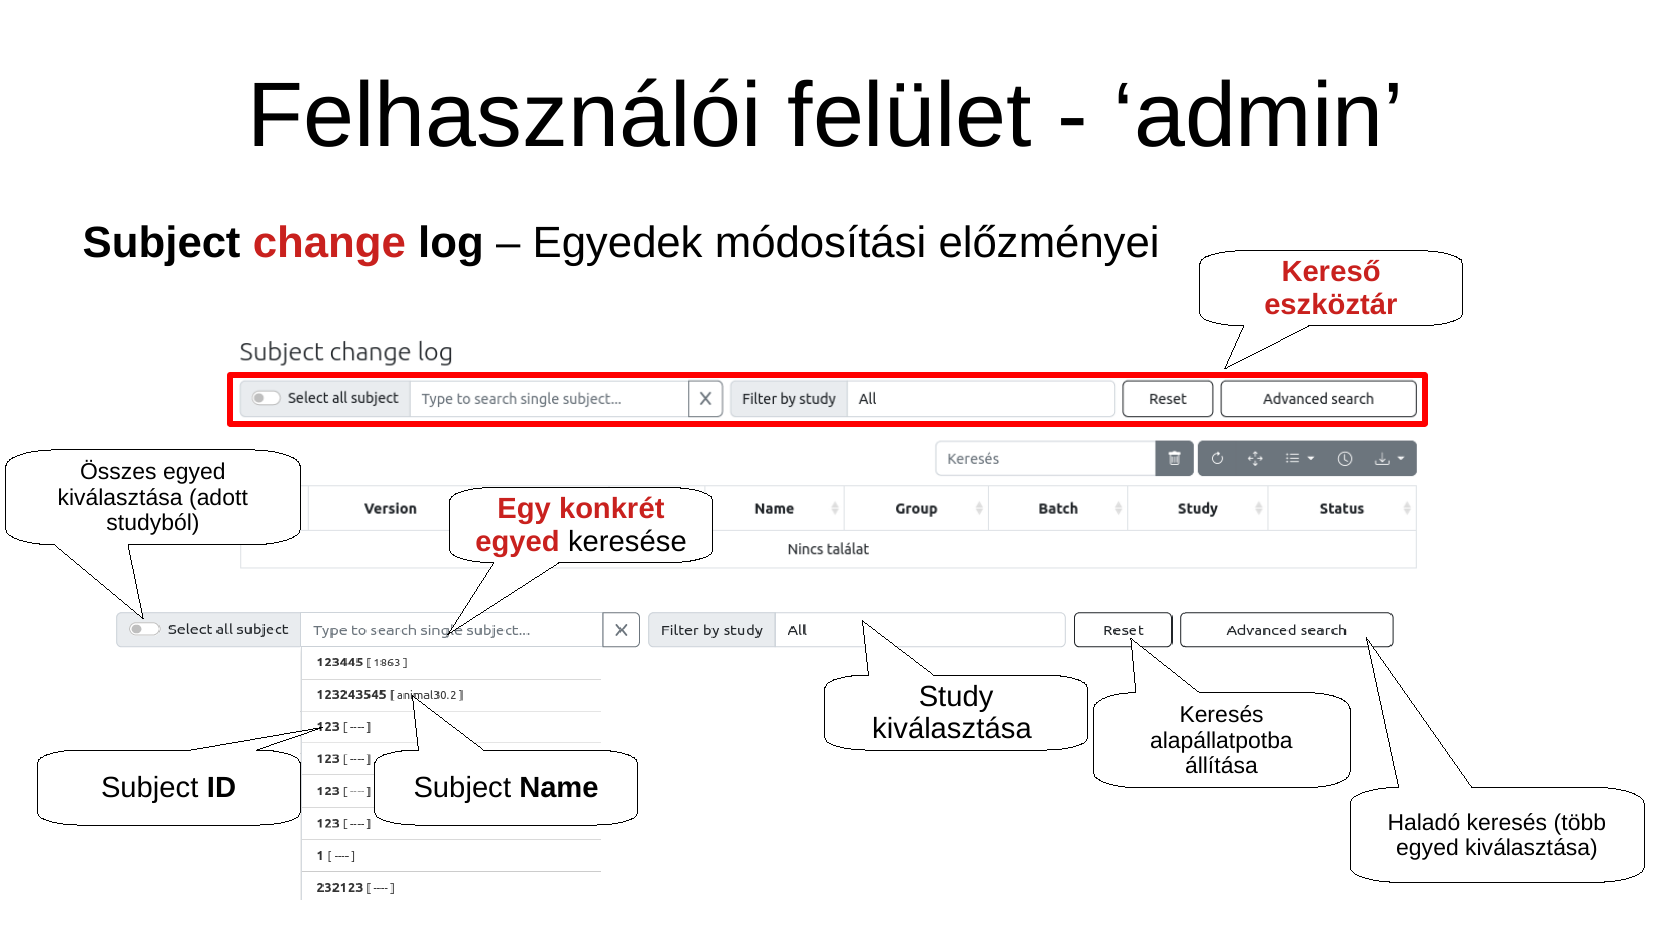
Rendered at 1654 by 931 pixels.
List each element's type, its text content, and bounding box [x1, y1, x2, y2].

text_box Subject Name [374, 695, 638, 826]
text_box Összes egyed kiválasztása (adott studyból) [5, 449, 301, 619]
text_box Subject ID [37, 727, 323, 826]
text_box Keresés alapállatpotba állítása [1093, 638, 1351, 788]
title Felhasználói felület - ‘admin’ [82, 37, 1571, 193]
picture [79, 336, 1436, 901]
text_box Kereső eszköztár [1199, 250, 1463, 369]
text_box Egy konkrét egyed keresése [447, 487, 713, 635]
text_box Study kiválasztása [824, 620, 1088, 751]
list Subject change log – Egyedek módosítási előzményei [82, 217, 1571, 301]
text_box Haladó keresés (több egyed kiválasztása) [1350, 637, 1645, 883]
